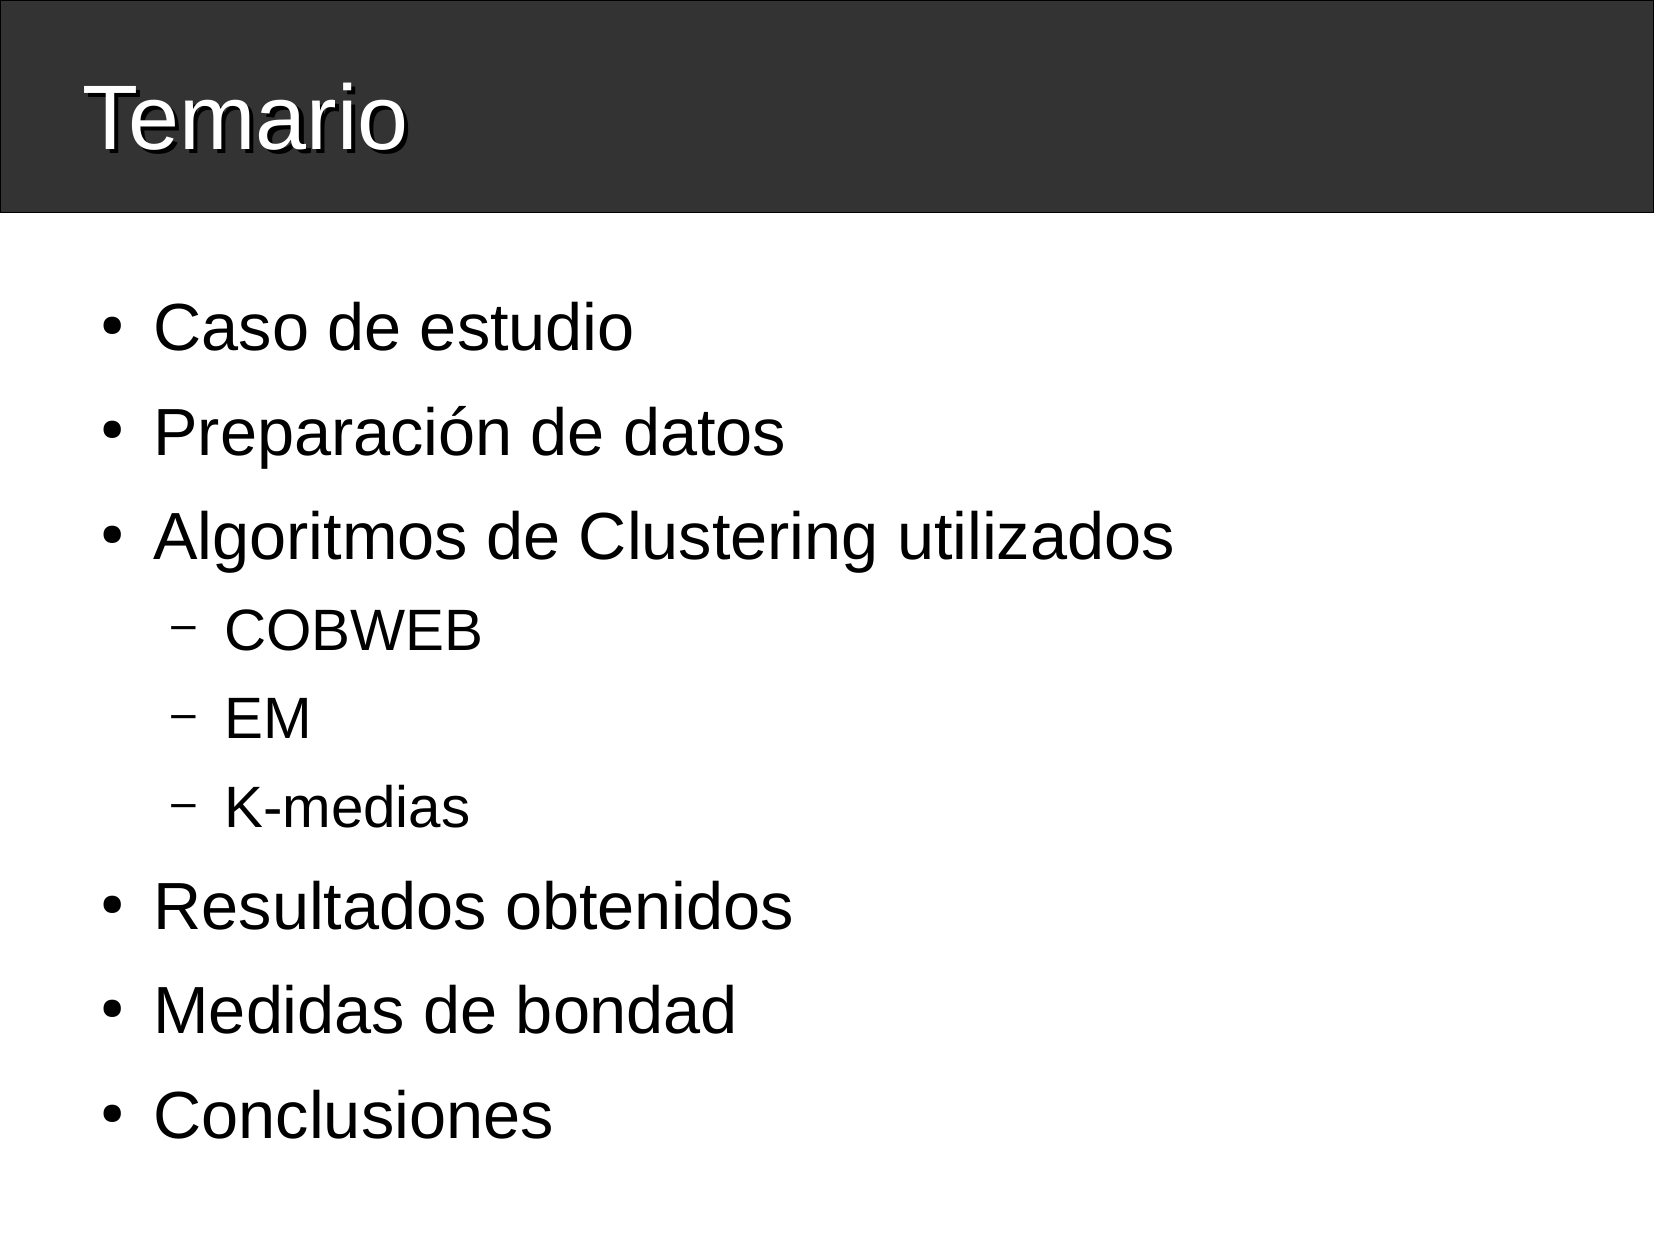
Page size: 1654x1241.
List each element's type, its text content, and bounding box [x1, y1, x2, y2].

list Caso de estudio Preparación de datos Algoritmos de Clustering utilizados COBWEB EM K-medias Resultados obtenidos Medidas de bondad Conclusiones [82, 290, 1571, 1170]
title Temario [82, 15, 1607, 221]
text_box [0, 0, 1654, 213]
